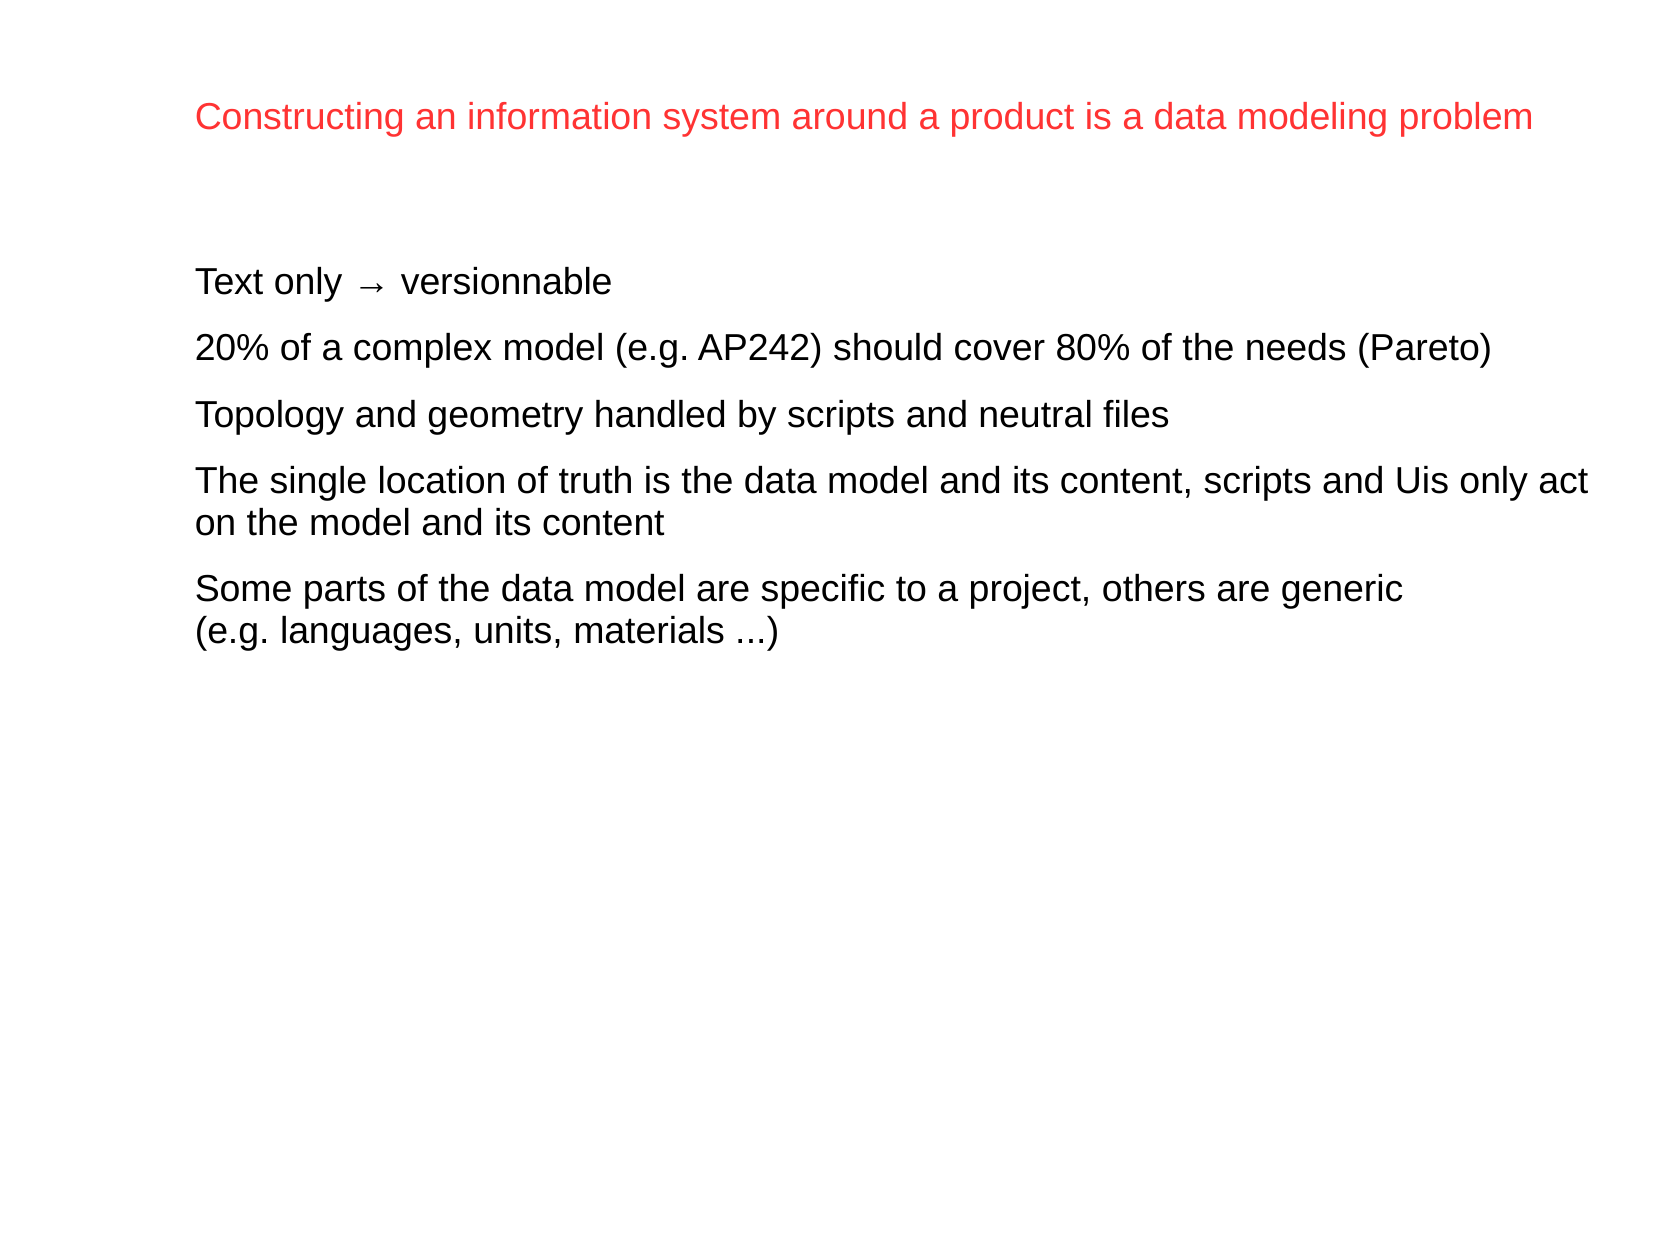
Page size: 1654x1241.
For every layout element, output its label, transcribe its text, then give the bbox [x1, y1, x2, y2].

text_box Some parts of the data model are specific to a project, others are generic (e.g. languages, units, materials ...) [180, 560, 1419, 659]
text_box Text only → versionnable [180, 253, 628, 310]
text_box 20% of a complex model (e.g. AP242) should cover 80% of the needs (Pareto) [180, 319, 1508, 377]
text_box Constructing an information system around a product is a data modeling problem [180, 87, 1550, 145]
text_box Topology and geometry handled by scripts and neutral files [180, 385, 1185, 443]
text_box The single location of truth is the data model and its content, scripts and Uis only act on the model and its content [180, 451, 1605, 551]
